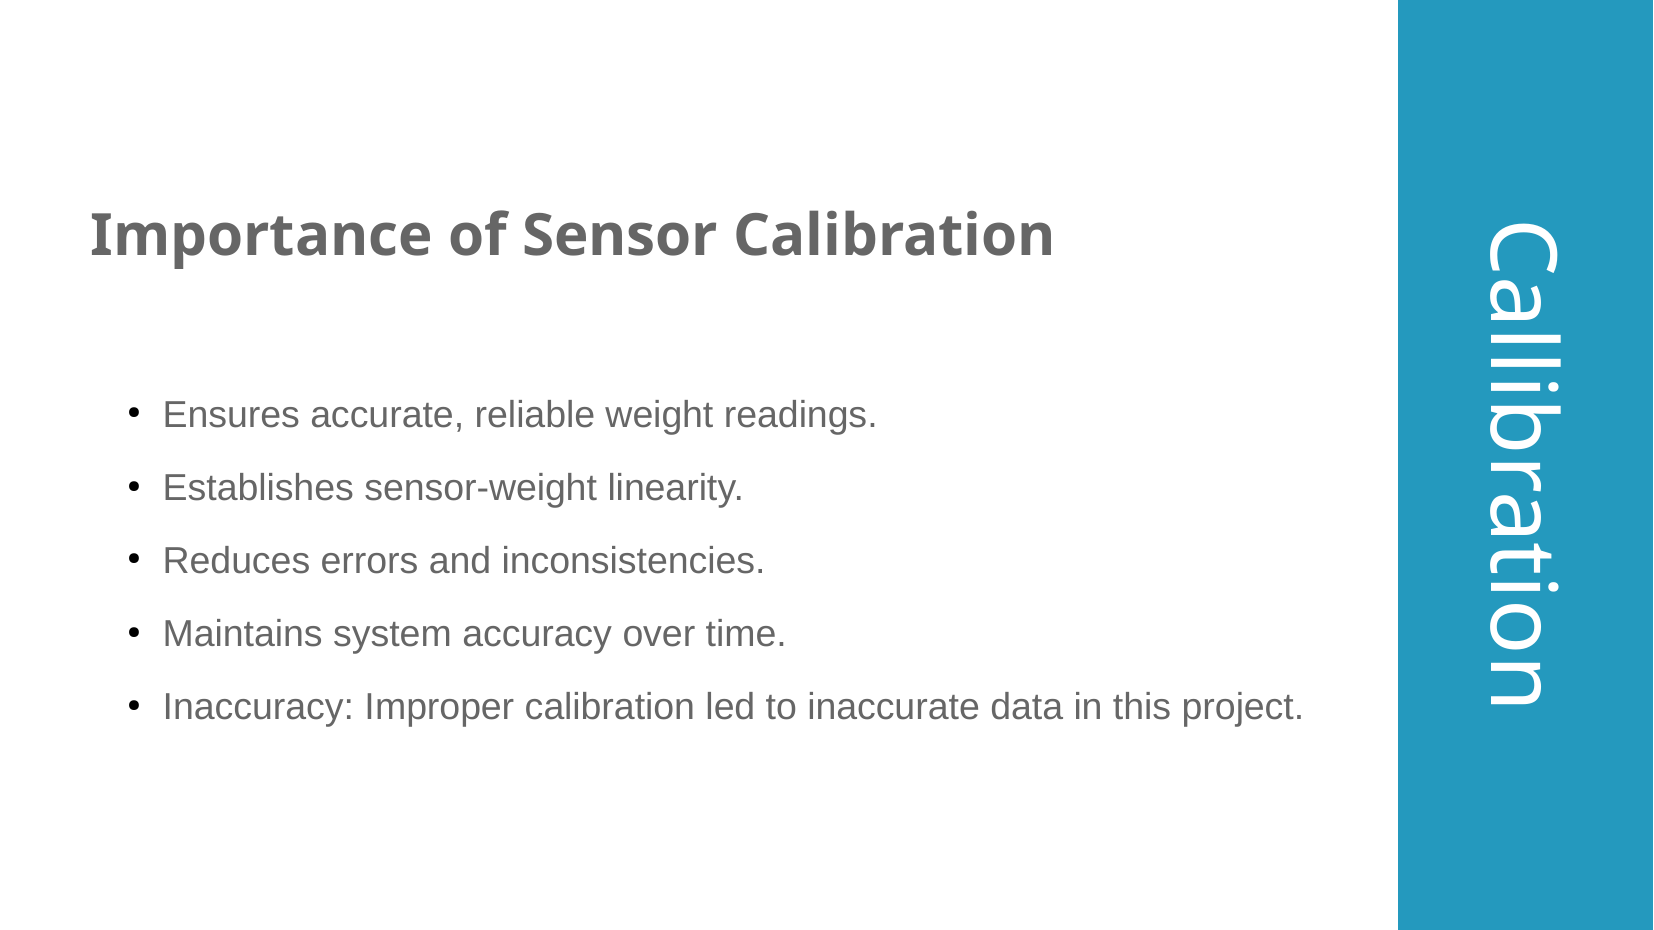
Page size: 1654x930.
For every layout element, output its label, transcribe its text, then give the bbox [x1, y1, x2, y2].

text_box Importance of Sensor Calibration [75, 147, 1238, 307]
text_box Ensures accurate, reliable weight readings. Establishes sensor-weight linearity. Reduces errors and inconsistencies. Maintains system accuracy over time. Inaccuracy: Improper calibration led to inaccurate data in this project. [112, 379, 1387, 826]
title Callibration [1449, 0, 1605, 930]
